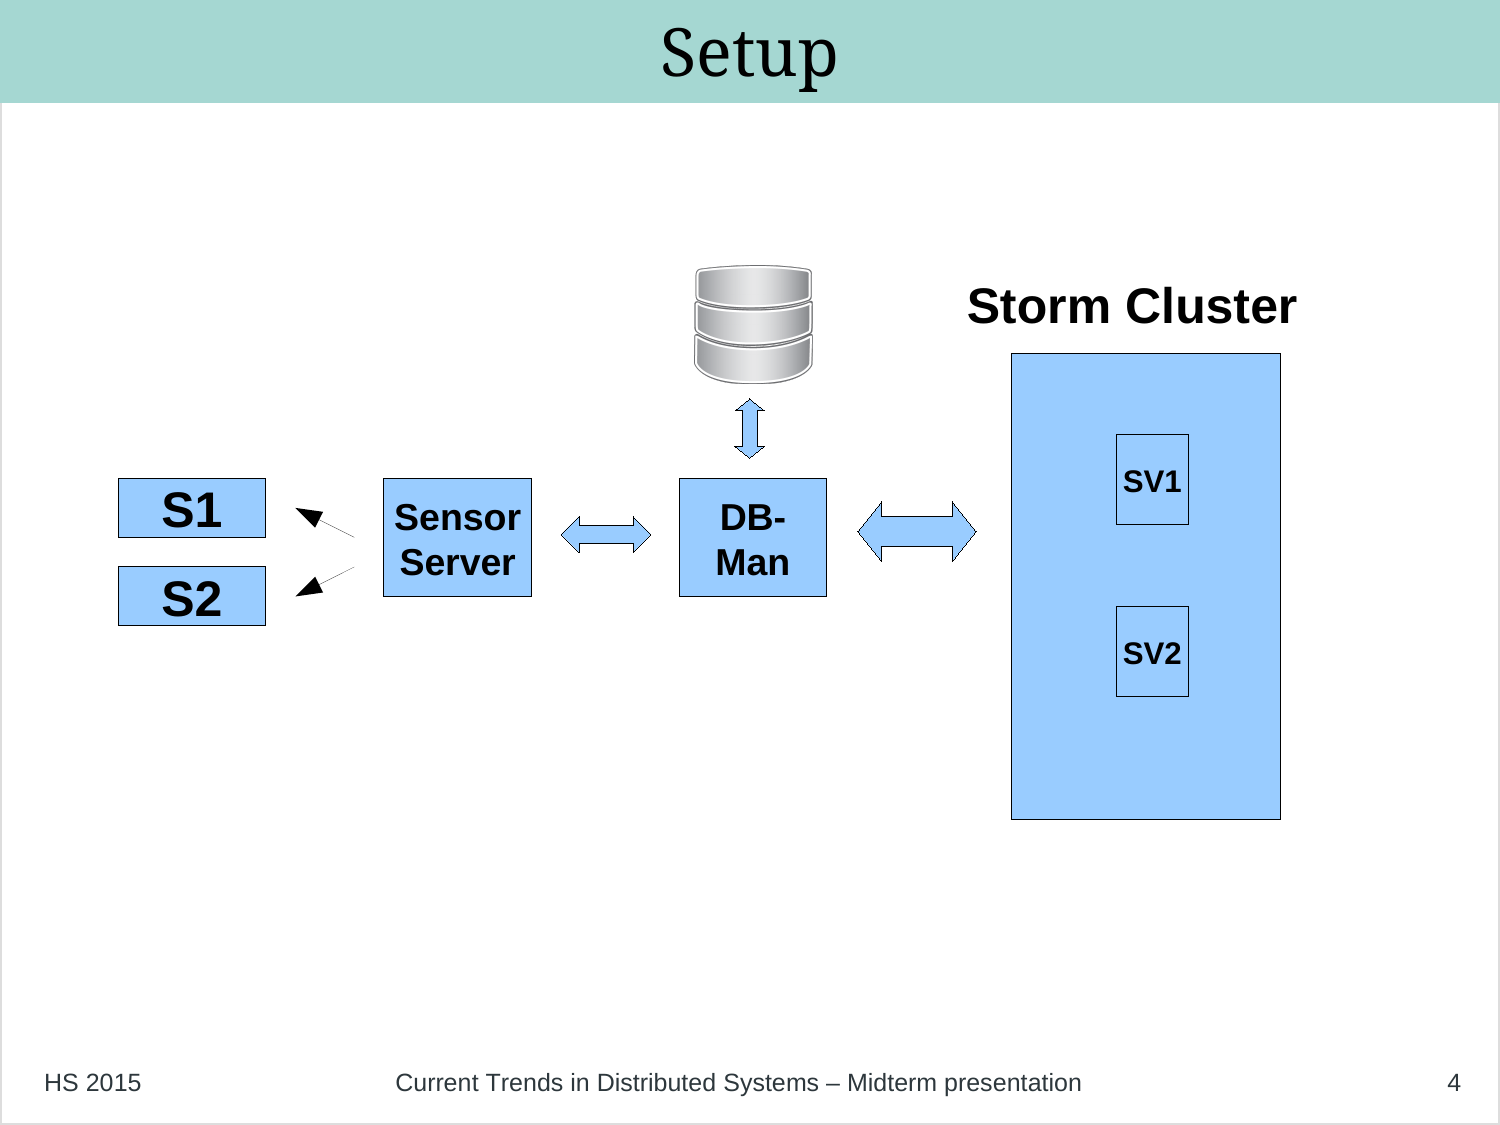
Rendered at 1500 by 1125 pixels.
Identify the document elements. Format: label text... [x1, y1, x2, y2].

text_box S2 [118, 566, 266, 626]
text_box [734, 398, 765, 459]
text_box [561, 516, 651, 553]
title Setup [0, 0, 1500, 101]
text_box SV2 [1116, 606, 1189, 697]
text_box [1011, 353, 1281, 820]
text_box S1 [118, 478, 266, 538]
picture [694, 265, 813, 384]
text_box Storm Cluster [952, 266, 1336, 342]
text_box <Nummer> [1375, 1058, 1477, 1097]
text_box [857, 501, 977, 562]
text_box Current Trends in Distributed Systems – Midterm presentation [300, 1058, 1201, 1107]
text_box SV1 [1116, 434, 1189, 525]
text_box Sensor Server [383, 478, 532, 597]
text_box DB- Man [679, 478, 827, 597]
text_box HS 2015 [29, 1058, 195, 1097]
